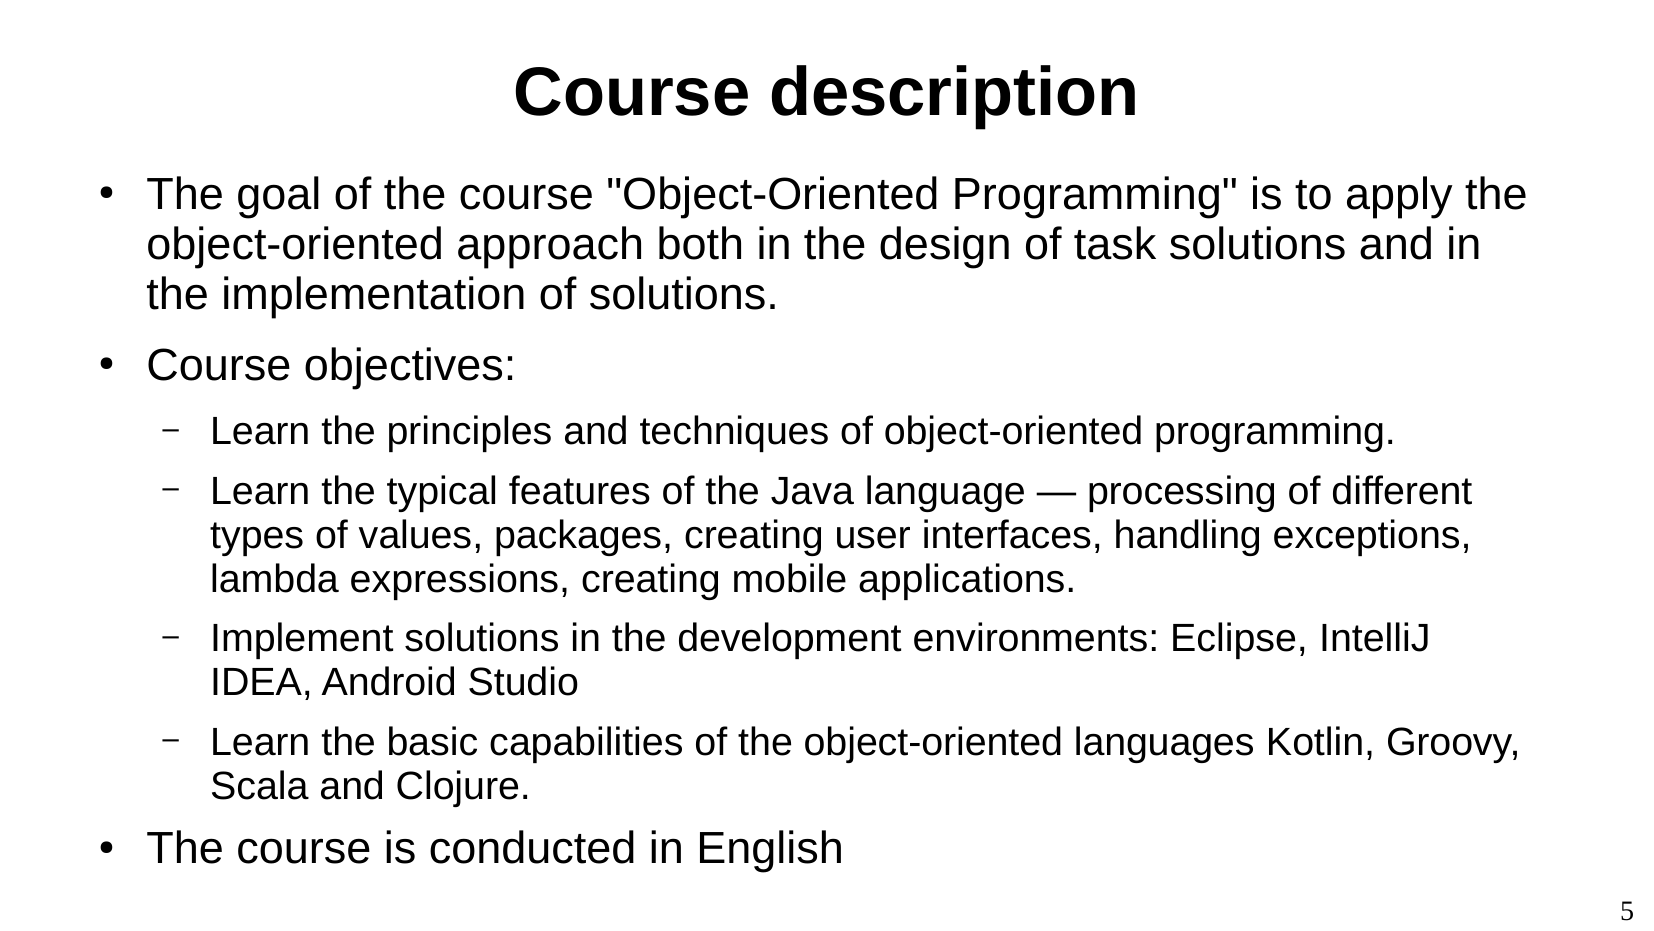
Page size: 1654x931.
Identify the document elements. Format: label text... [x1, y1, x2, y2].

title Course description [82, 37, 1571, 147]
list The goal of the course "Object-Oriented Programming" is to apply the object-oriented approach both in the design of task solutions and in the implementation of solutions. Course objectives: Learn the principles and techniques of object-oriented programming. Learn the typical features of the Java language — processing of different types of values, packages, creating user interfaces, handling exceptions, lambda expressions, creating mobile applications. Implement solutions in the development environments: Eclipse, IntelliJ IDEA, Android Studio Learn the basic capabilities of the object-oriented languages ​​Kotlin, Groovy, Scala and Clojure. The course is conducted in English [82, 168, 1538, 889]
